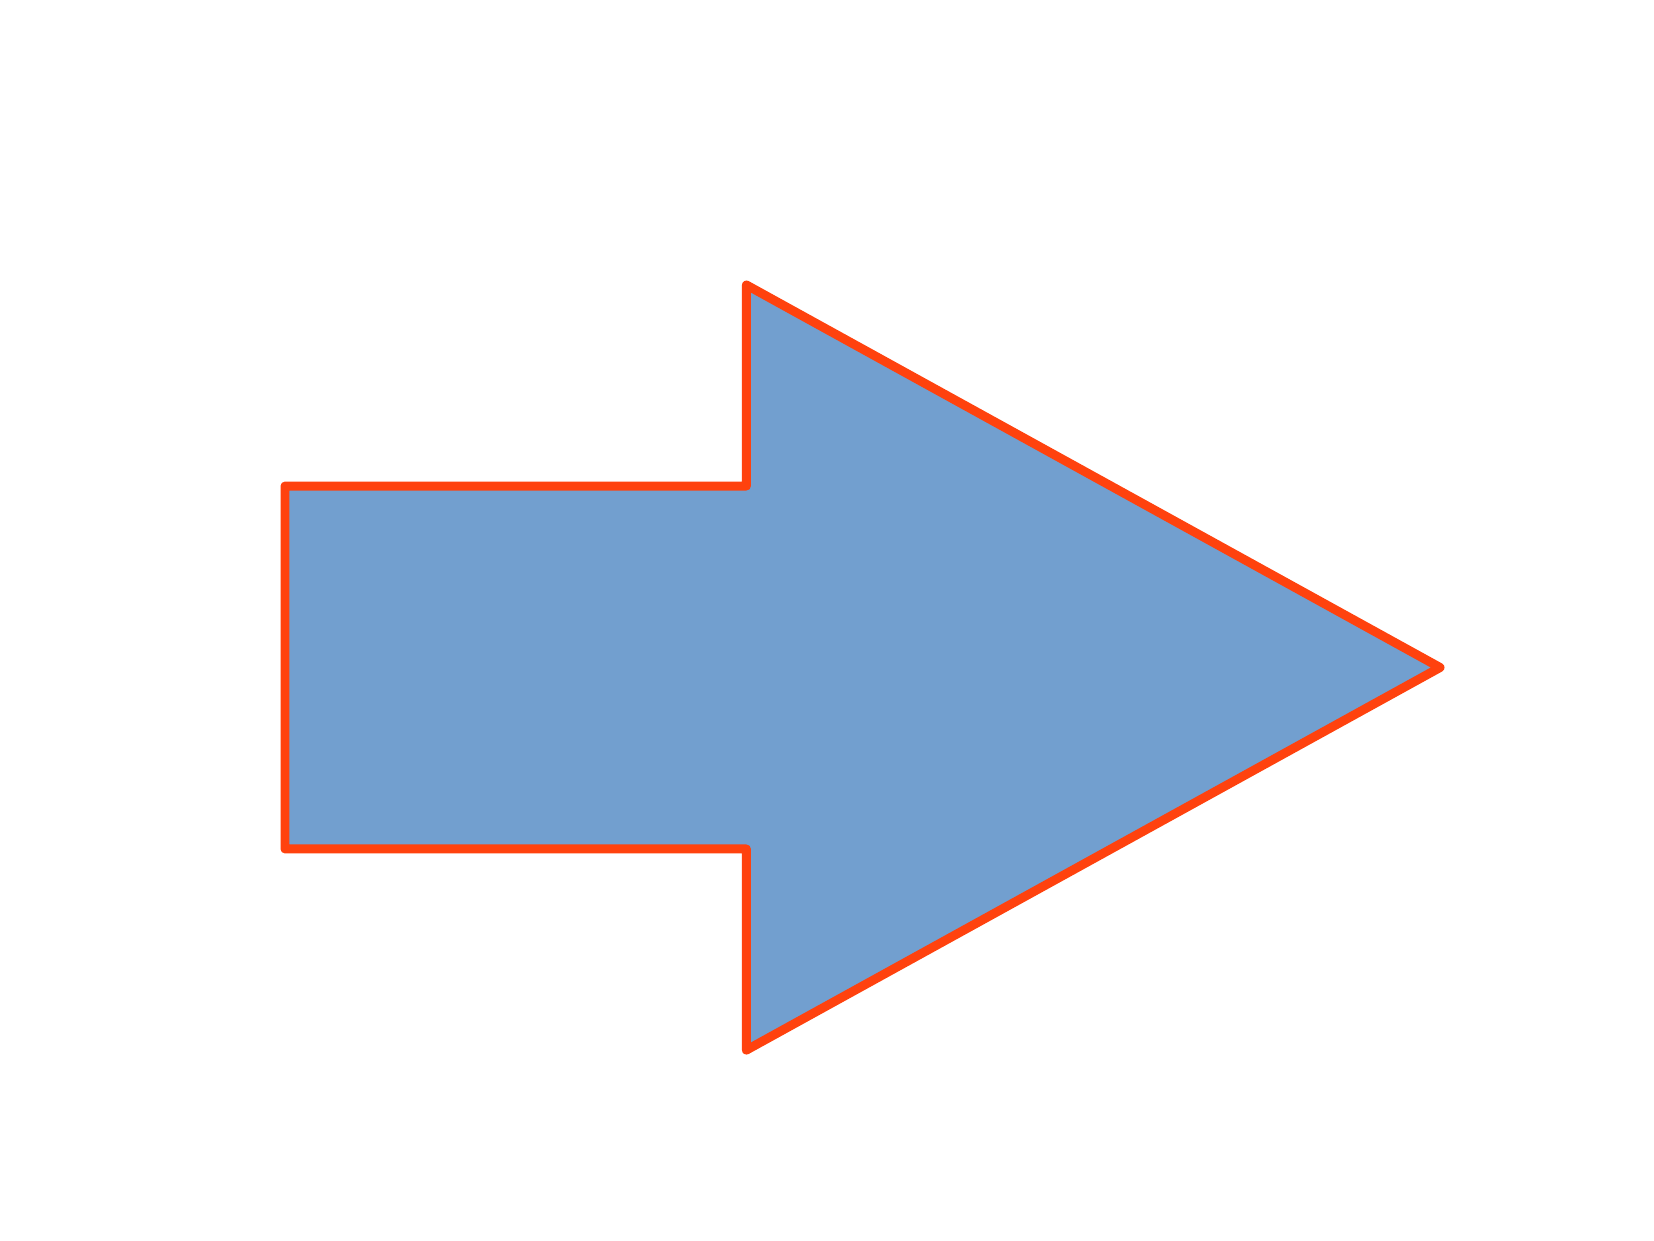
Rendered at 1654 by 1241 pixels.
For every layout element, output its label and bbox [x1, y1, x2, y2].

text_box [285, 285, 1441, 1051]
